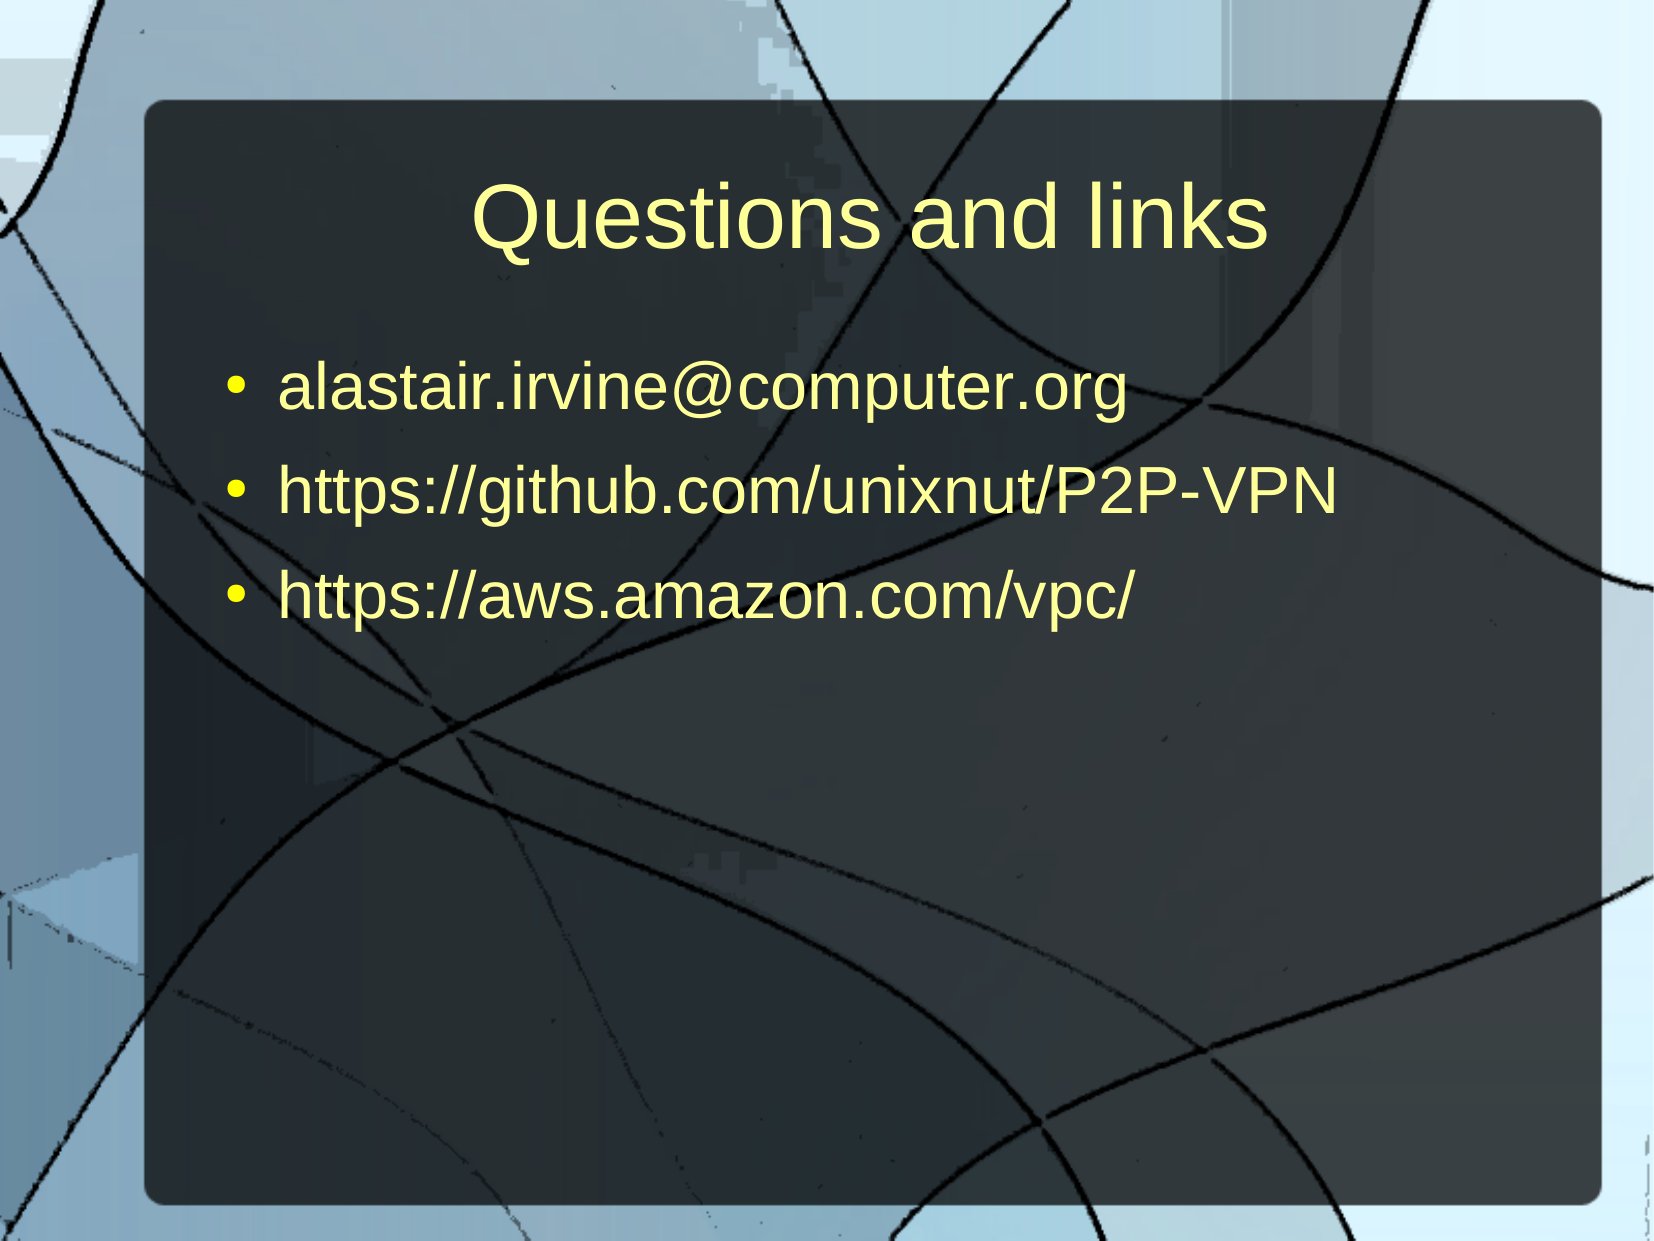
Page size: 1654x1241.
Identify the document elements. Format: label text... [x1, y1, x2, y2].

title Questions and links [159, 108, 1583, 325]
picture [0, 0, 1654, 1241]
list alastair.irvine@computer.org https://github.com/unixnut/P2P-VPN https://aws.amazon.com/vpc/ [206, 349, 1571, 1069]
